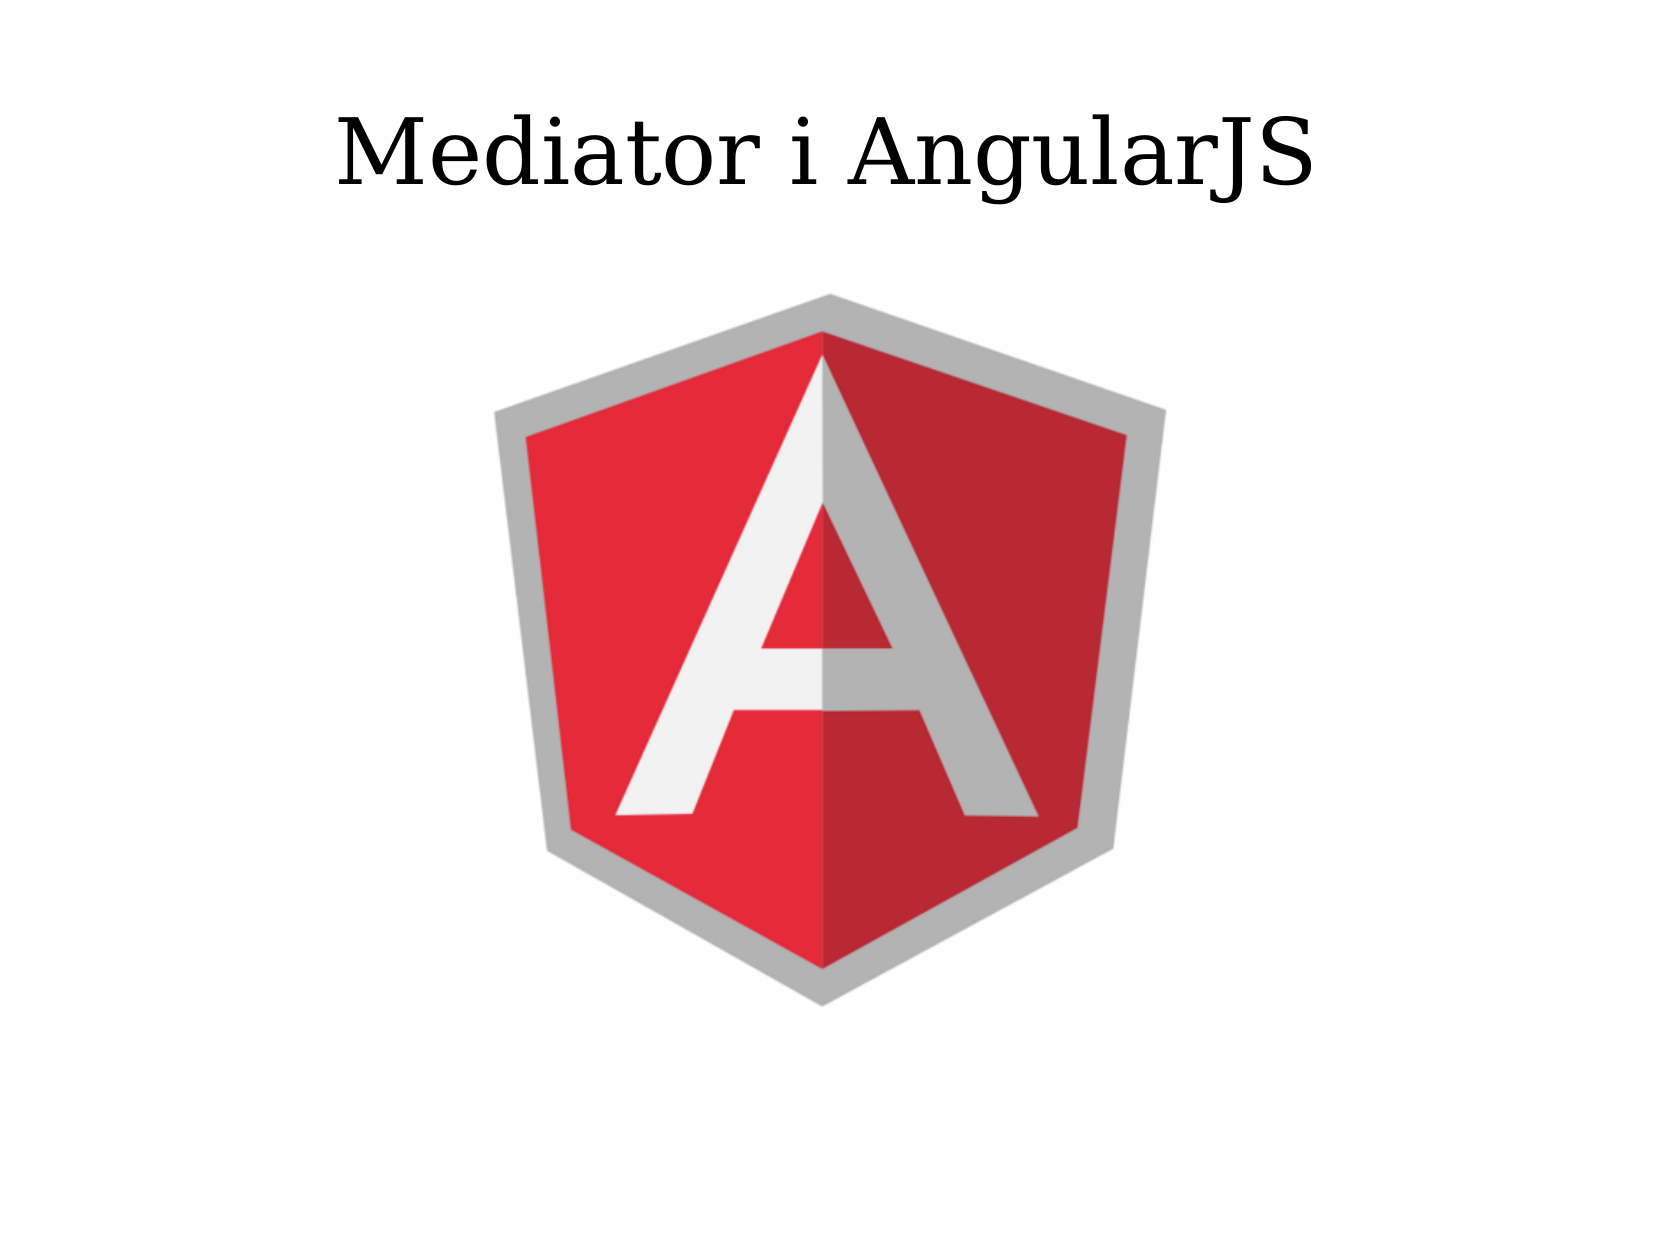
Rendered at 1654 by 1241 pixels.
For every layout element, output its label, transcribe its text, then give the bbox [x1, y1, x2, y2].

title Mediator i AngularJS [82, 49, 1571, 257]
picture [467, 290, 1187, 1010]
